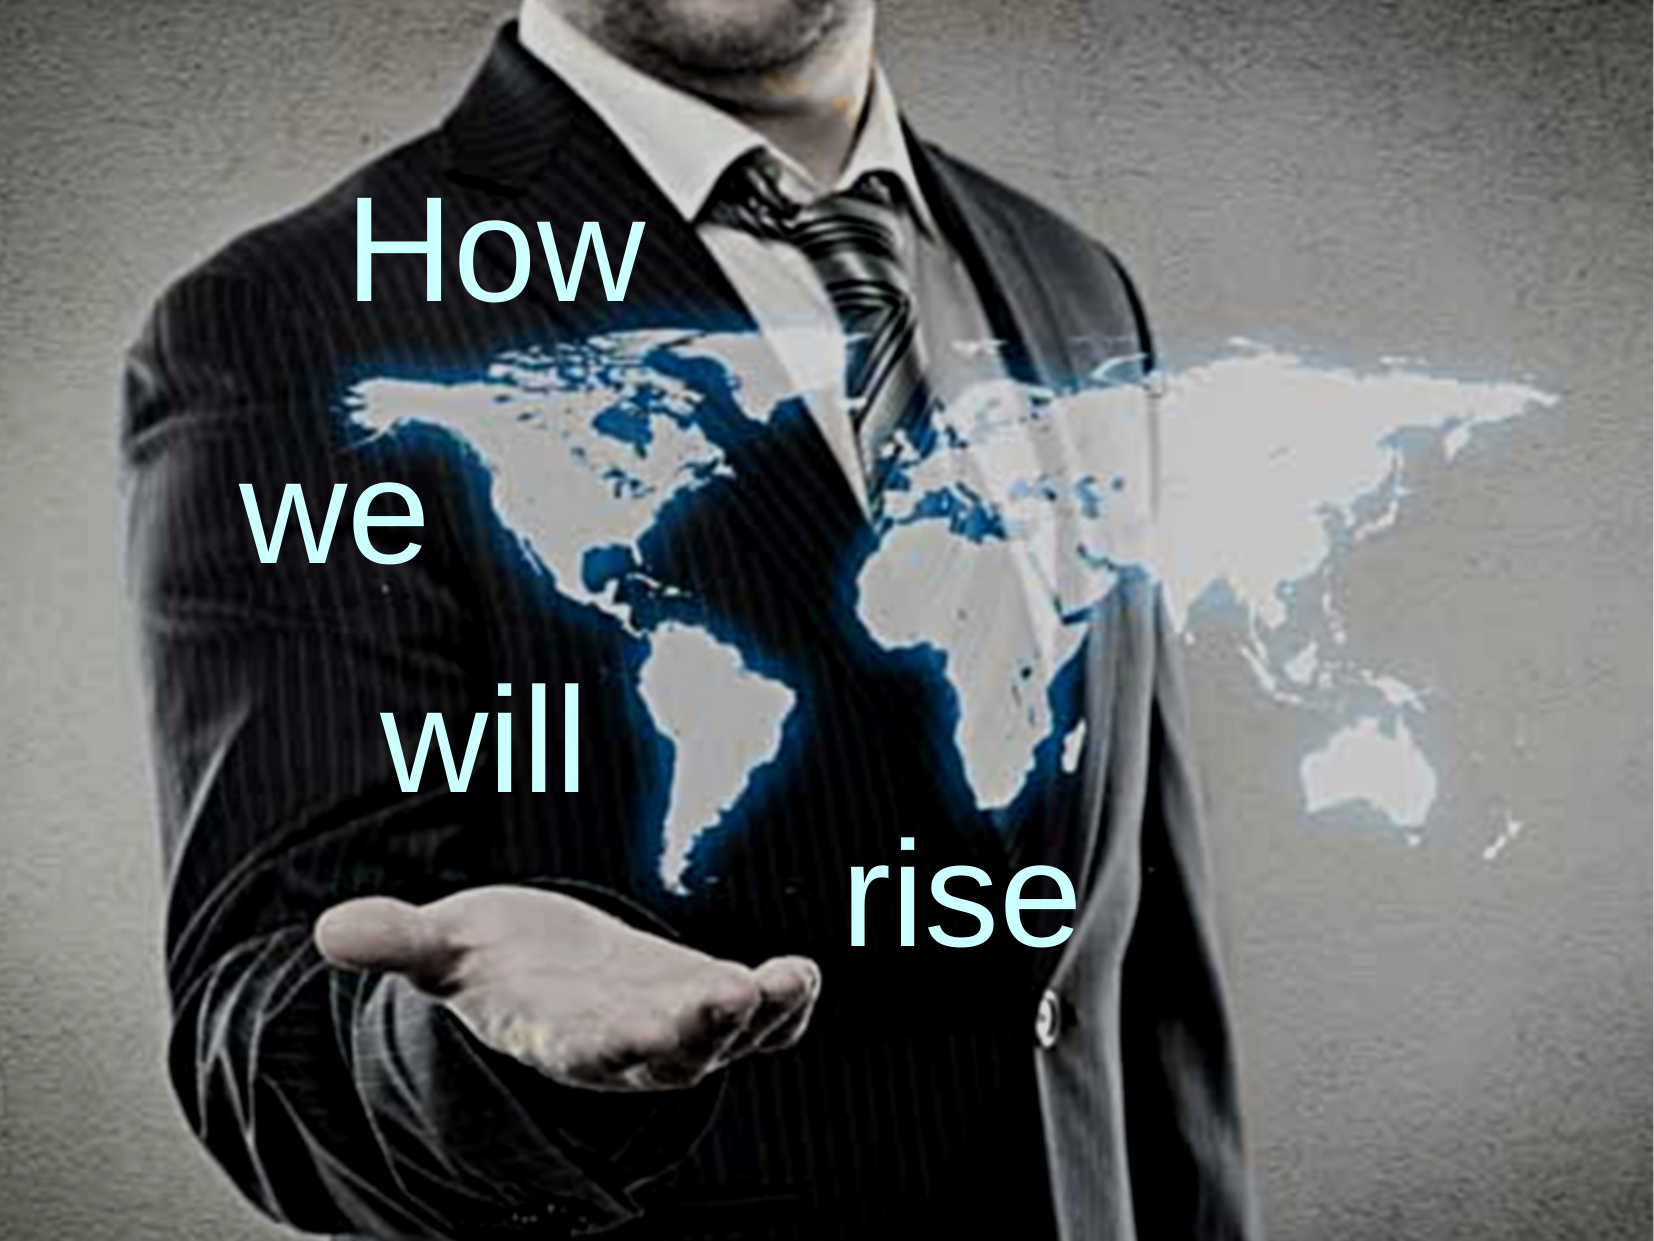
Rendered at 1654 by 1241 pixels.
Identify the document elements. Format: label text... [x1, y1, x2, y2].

text_box How [293, 165, 697, 408]
text_box will [366, 649, 650, 832]
text_box rise [826, 803, 1146, 986]
text_box we [224, 420, 650, 603]
picture [0, 0, 1654, 1241]
